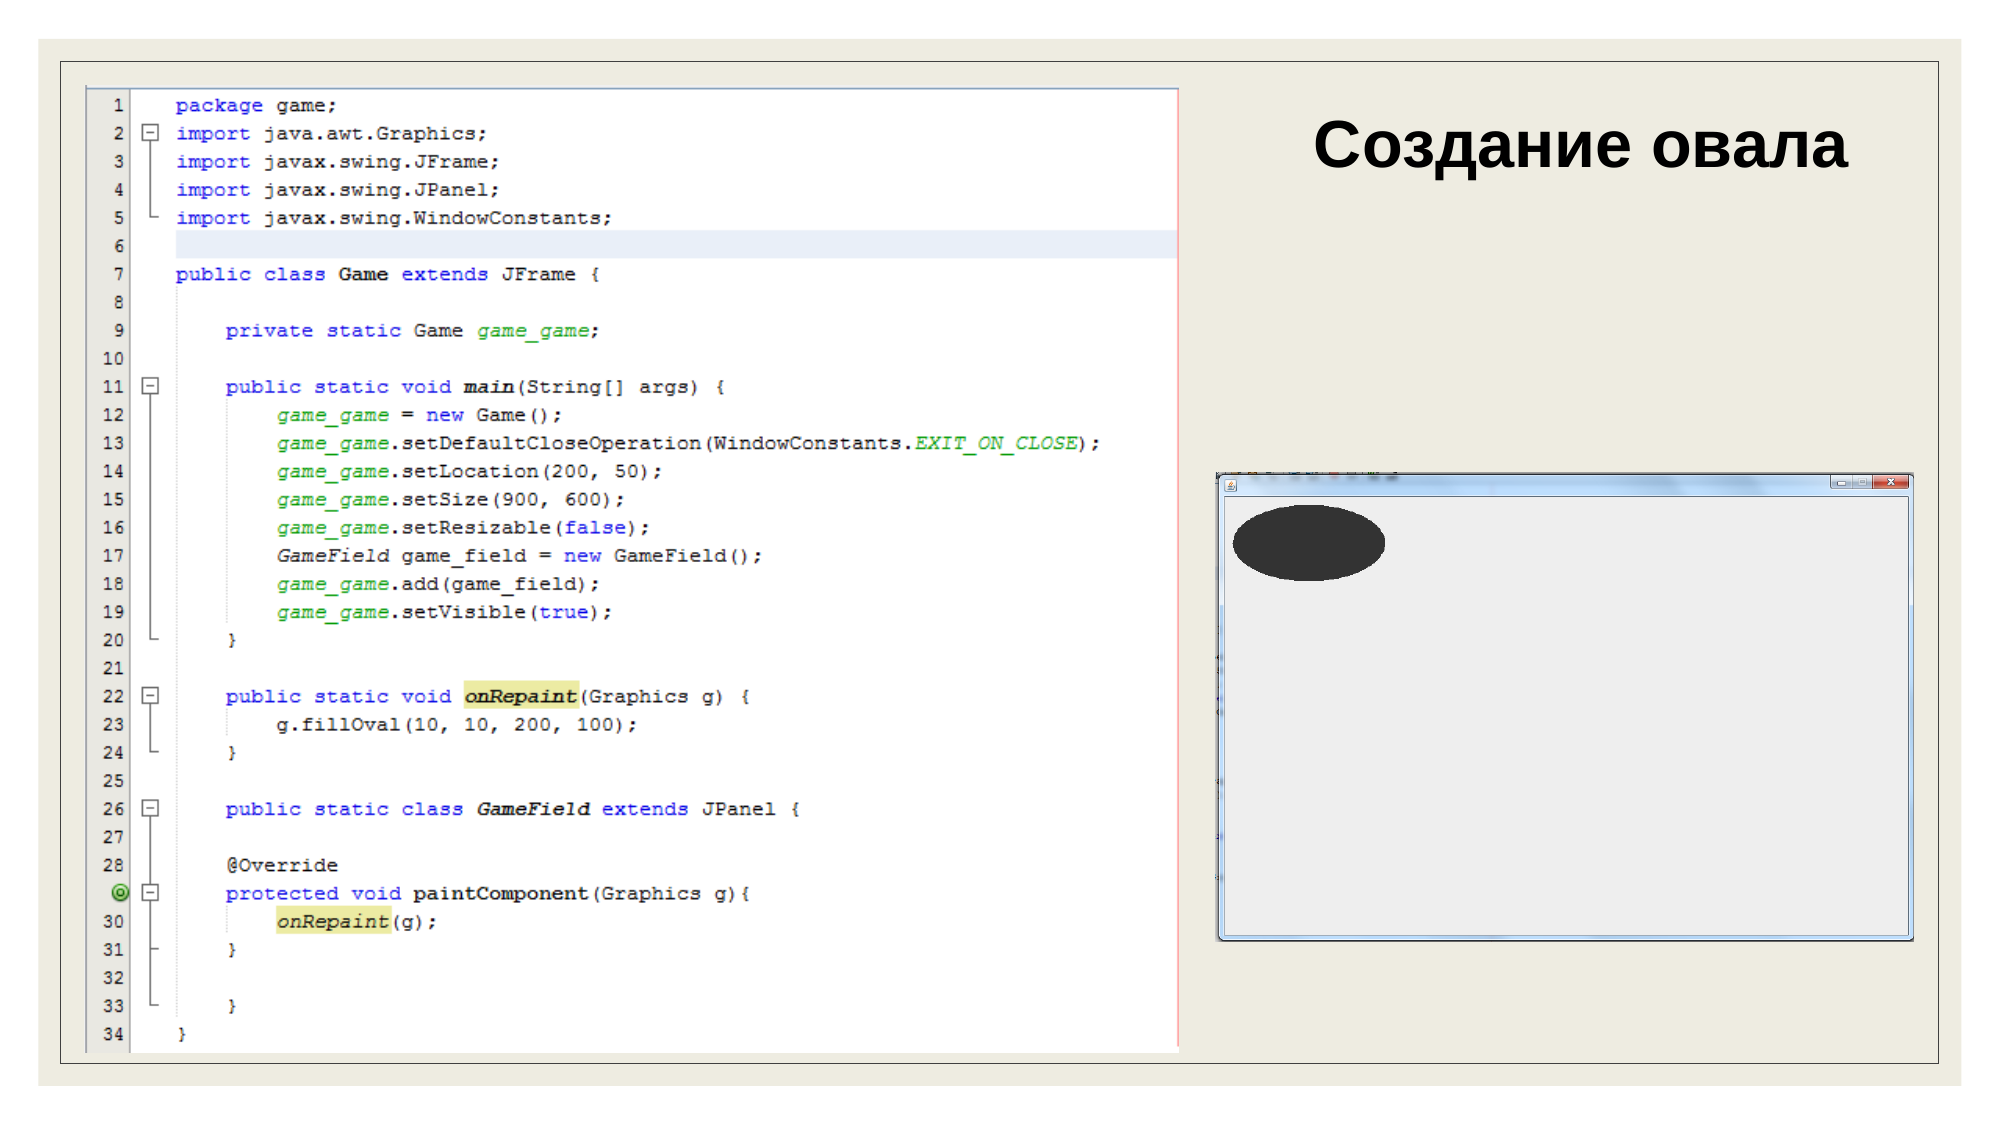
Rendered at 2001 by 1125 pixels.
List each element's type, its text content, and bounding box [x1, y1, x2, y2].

text_box Создание овала [1299, 99, 1864, 189]
picture [84, 85, 1179, 1053]
picture [1215, 472, 1914, 942]
